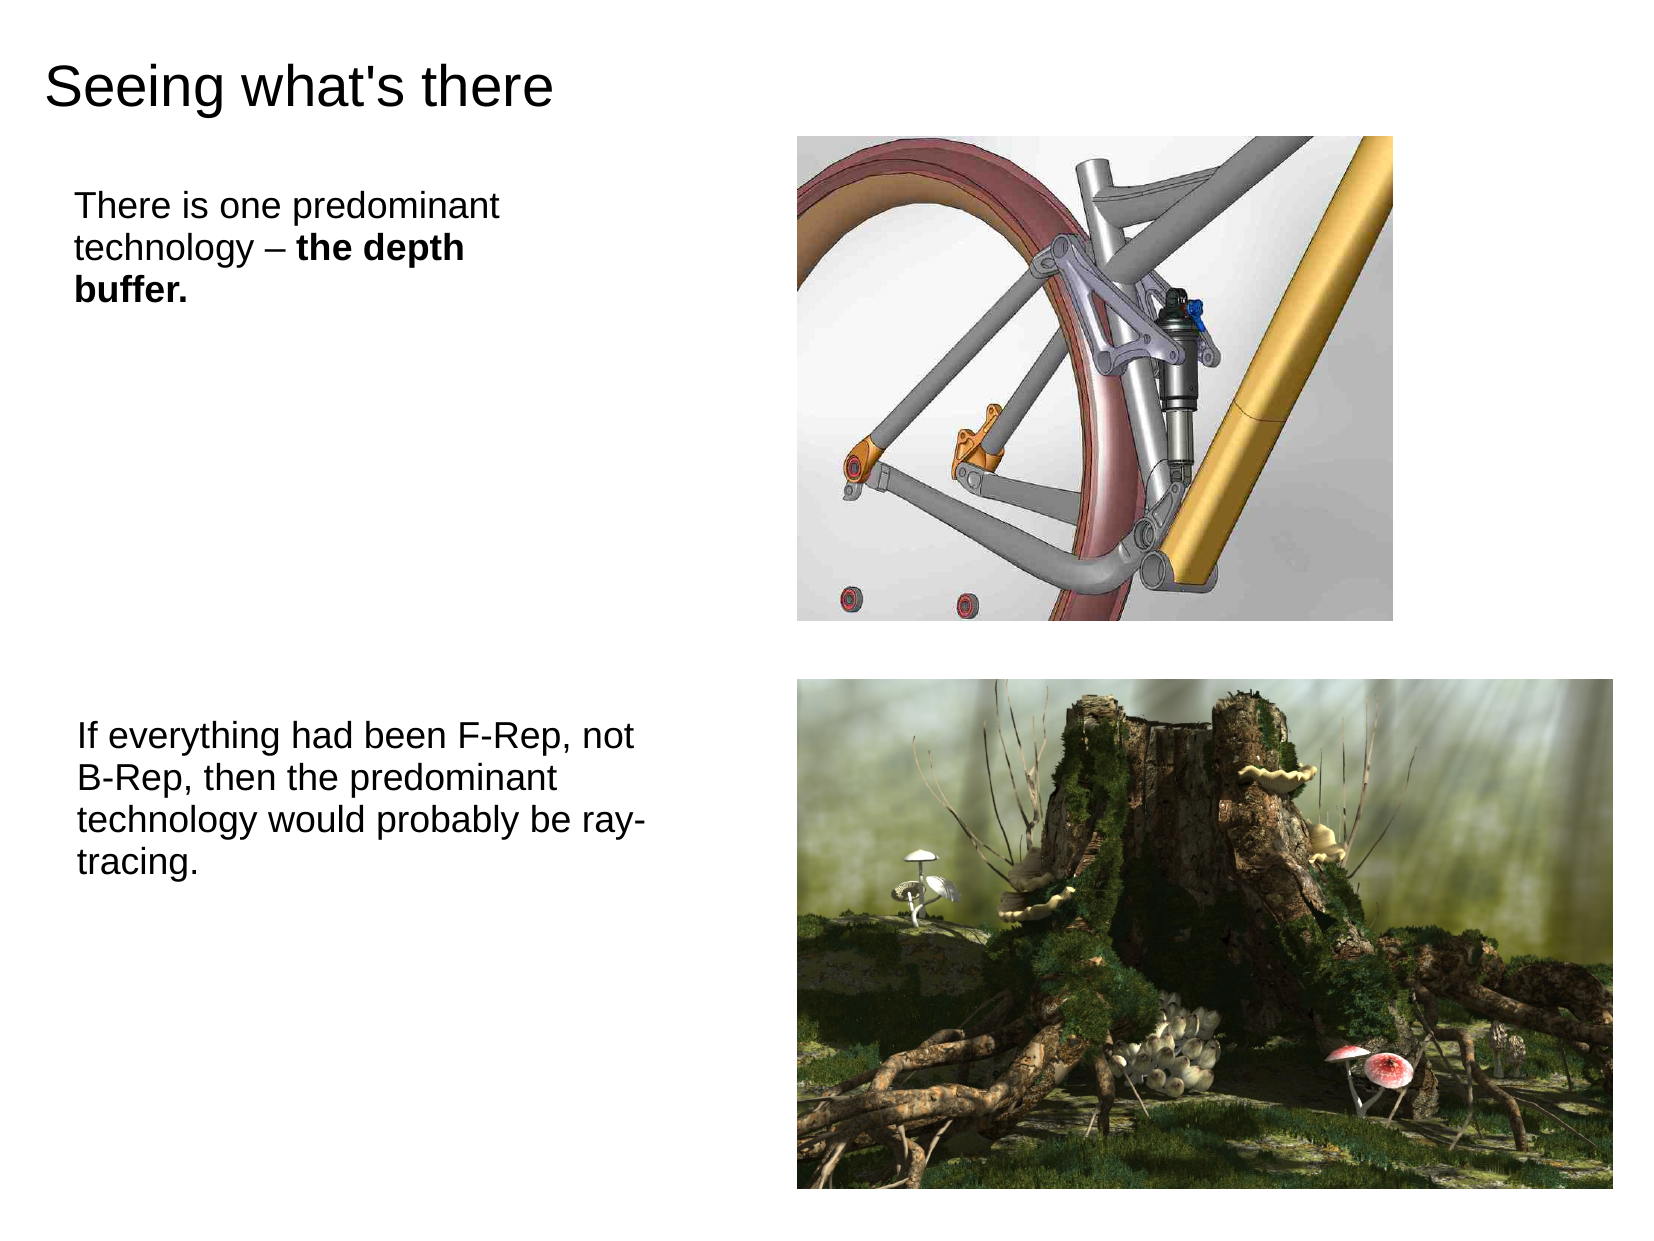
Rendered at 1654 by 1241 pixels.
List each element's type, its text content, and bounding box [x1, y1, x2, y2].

picture [797, 136, 1393, 621]
text_box Seeing what's there [29, 46, 1625, 135]
text_box There is one predominant technology – the depth buffer. [59, 177, 591, 336]
picture [797, 679, 1613, 1189]
text_box If everything had been F-Rep, not B-Rep, then the predominant technology would probably be ray-tracing. [59, 704, 680, 1004]
